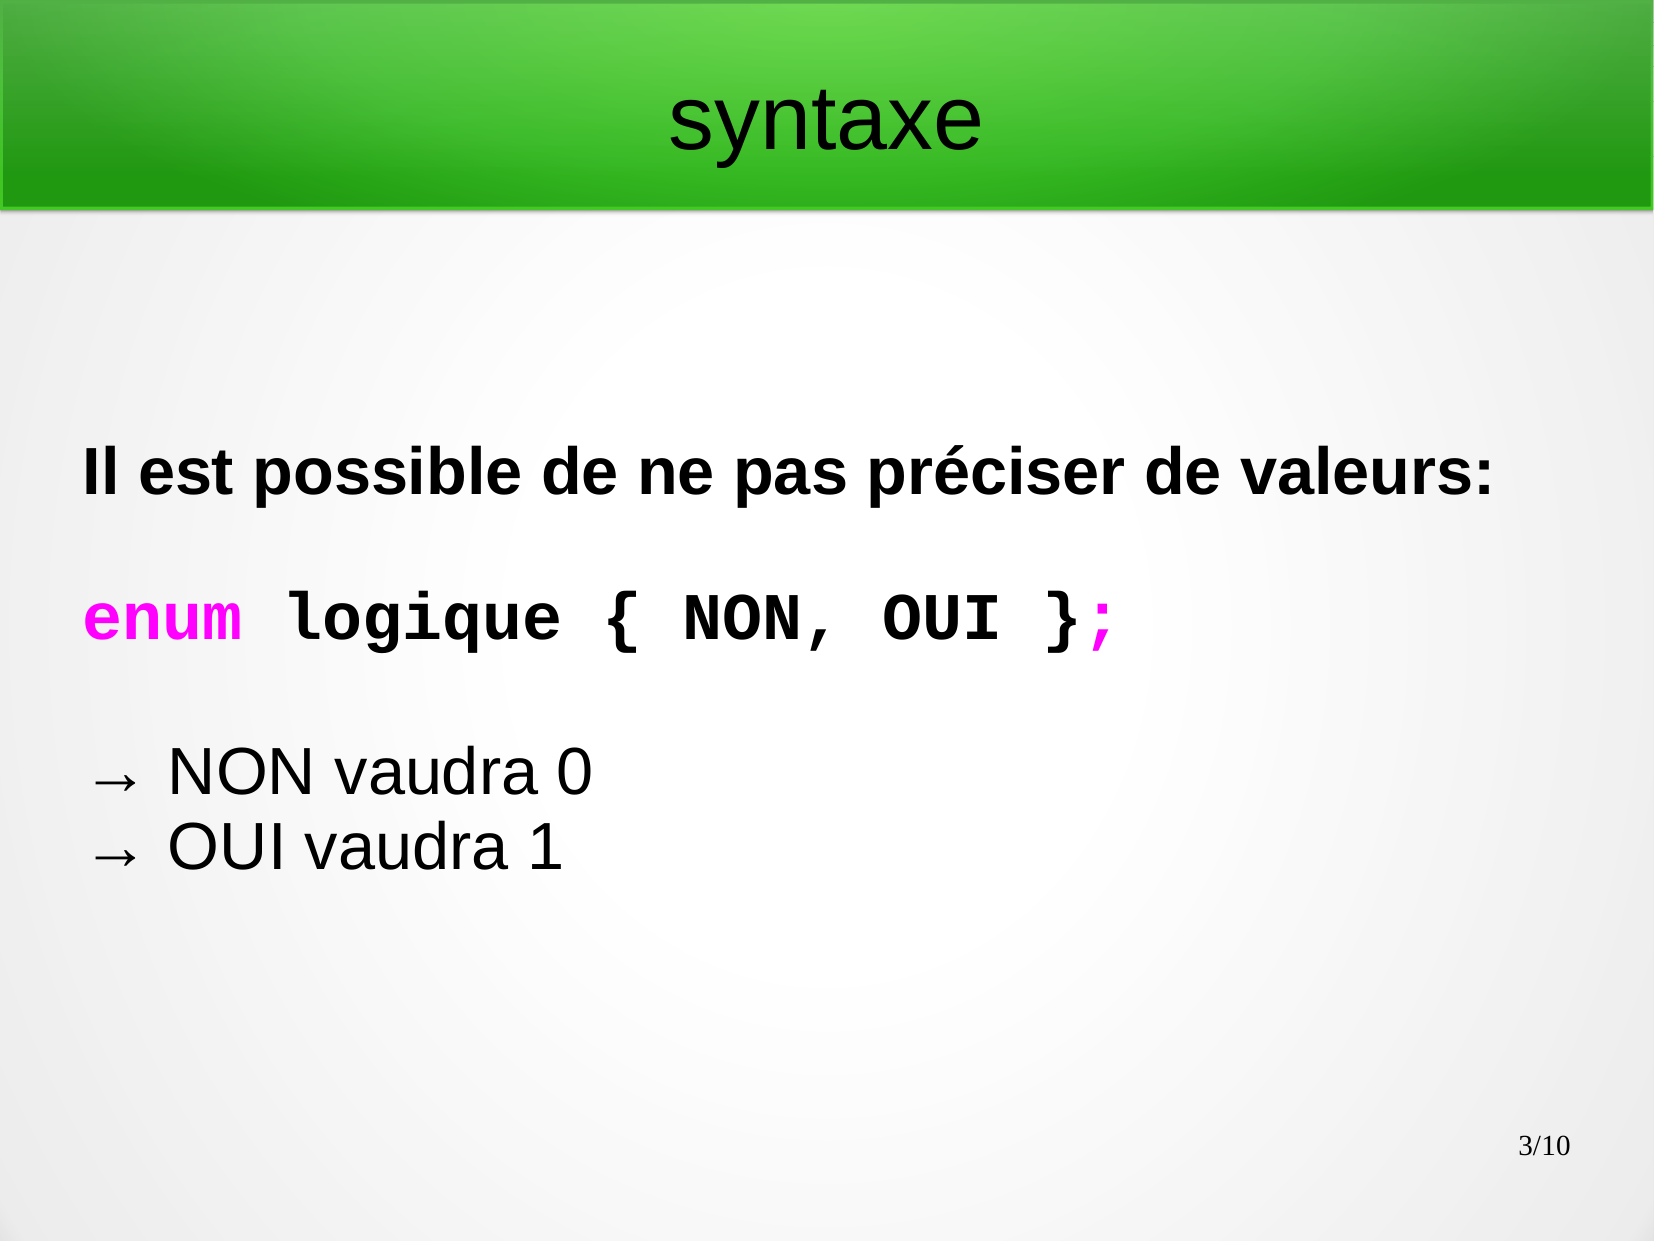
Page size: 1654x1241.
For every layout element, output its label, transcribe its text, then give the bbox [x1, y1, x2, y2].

title syntaxe [82, 47, 1571, 189]
subtitle Il est possible de ne pas préciser de valeurs: enum logique { NON, OUI }; → NON vaudra 0 → OUI vaudra 1 [82, 299, 1571, 1019]
